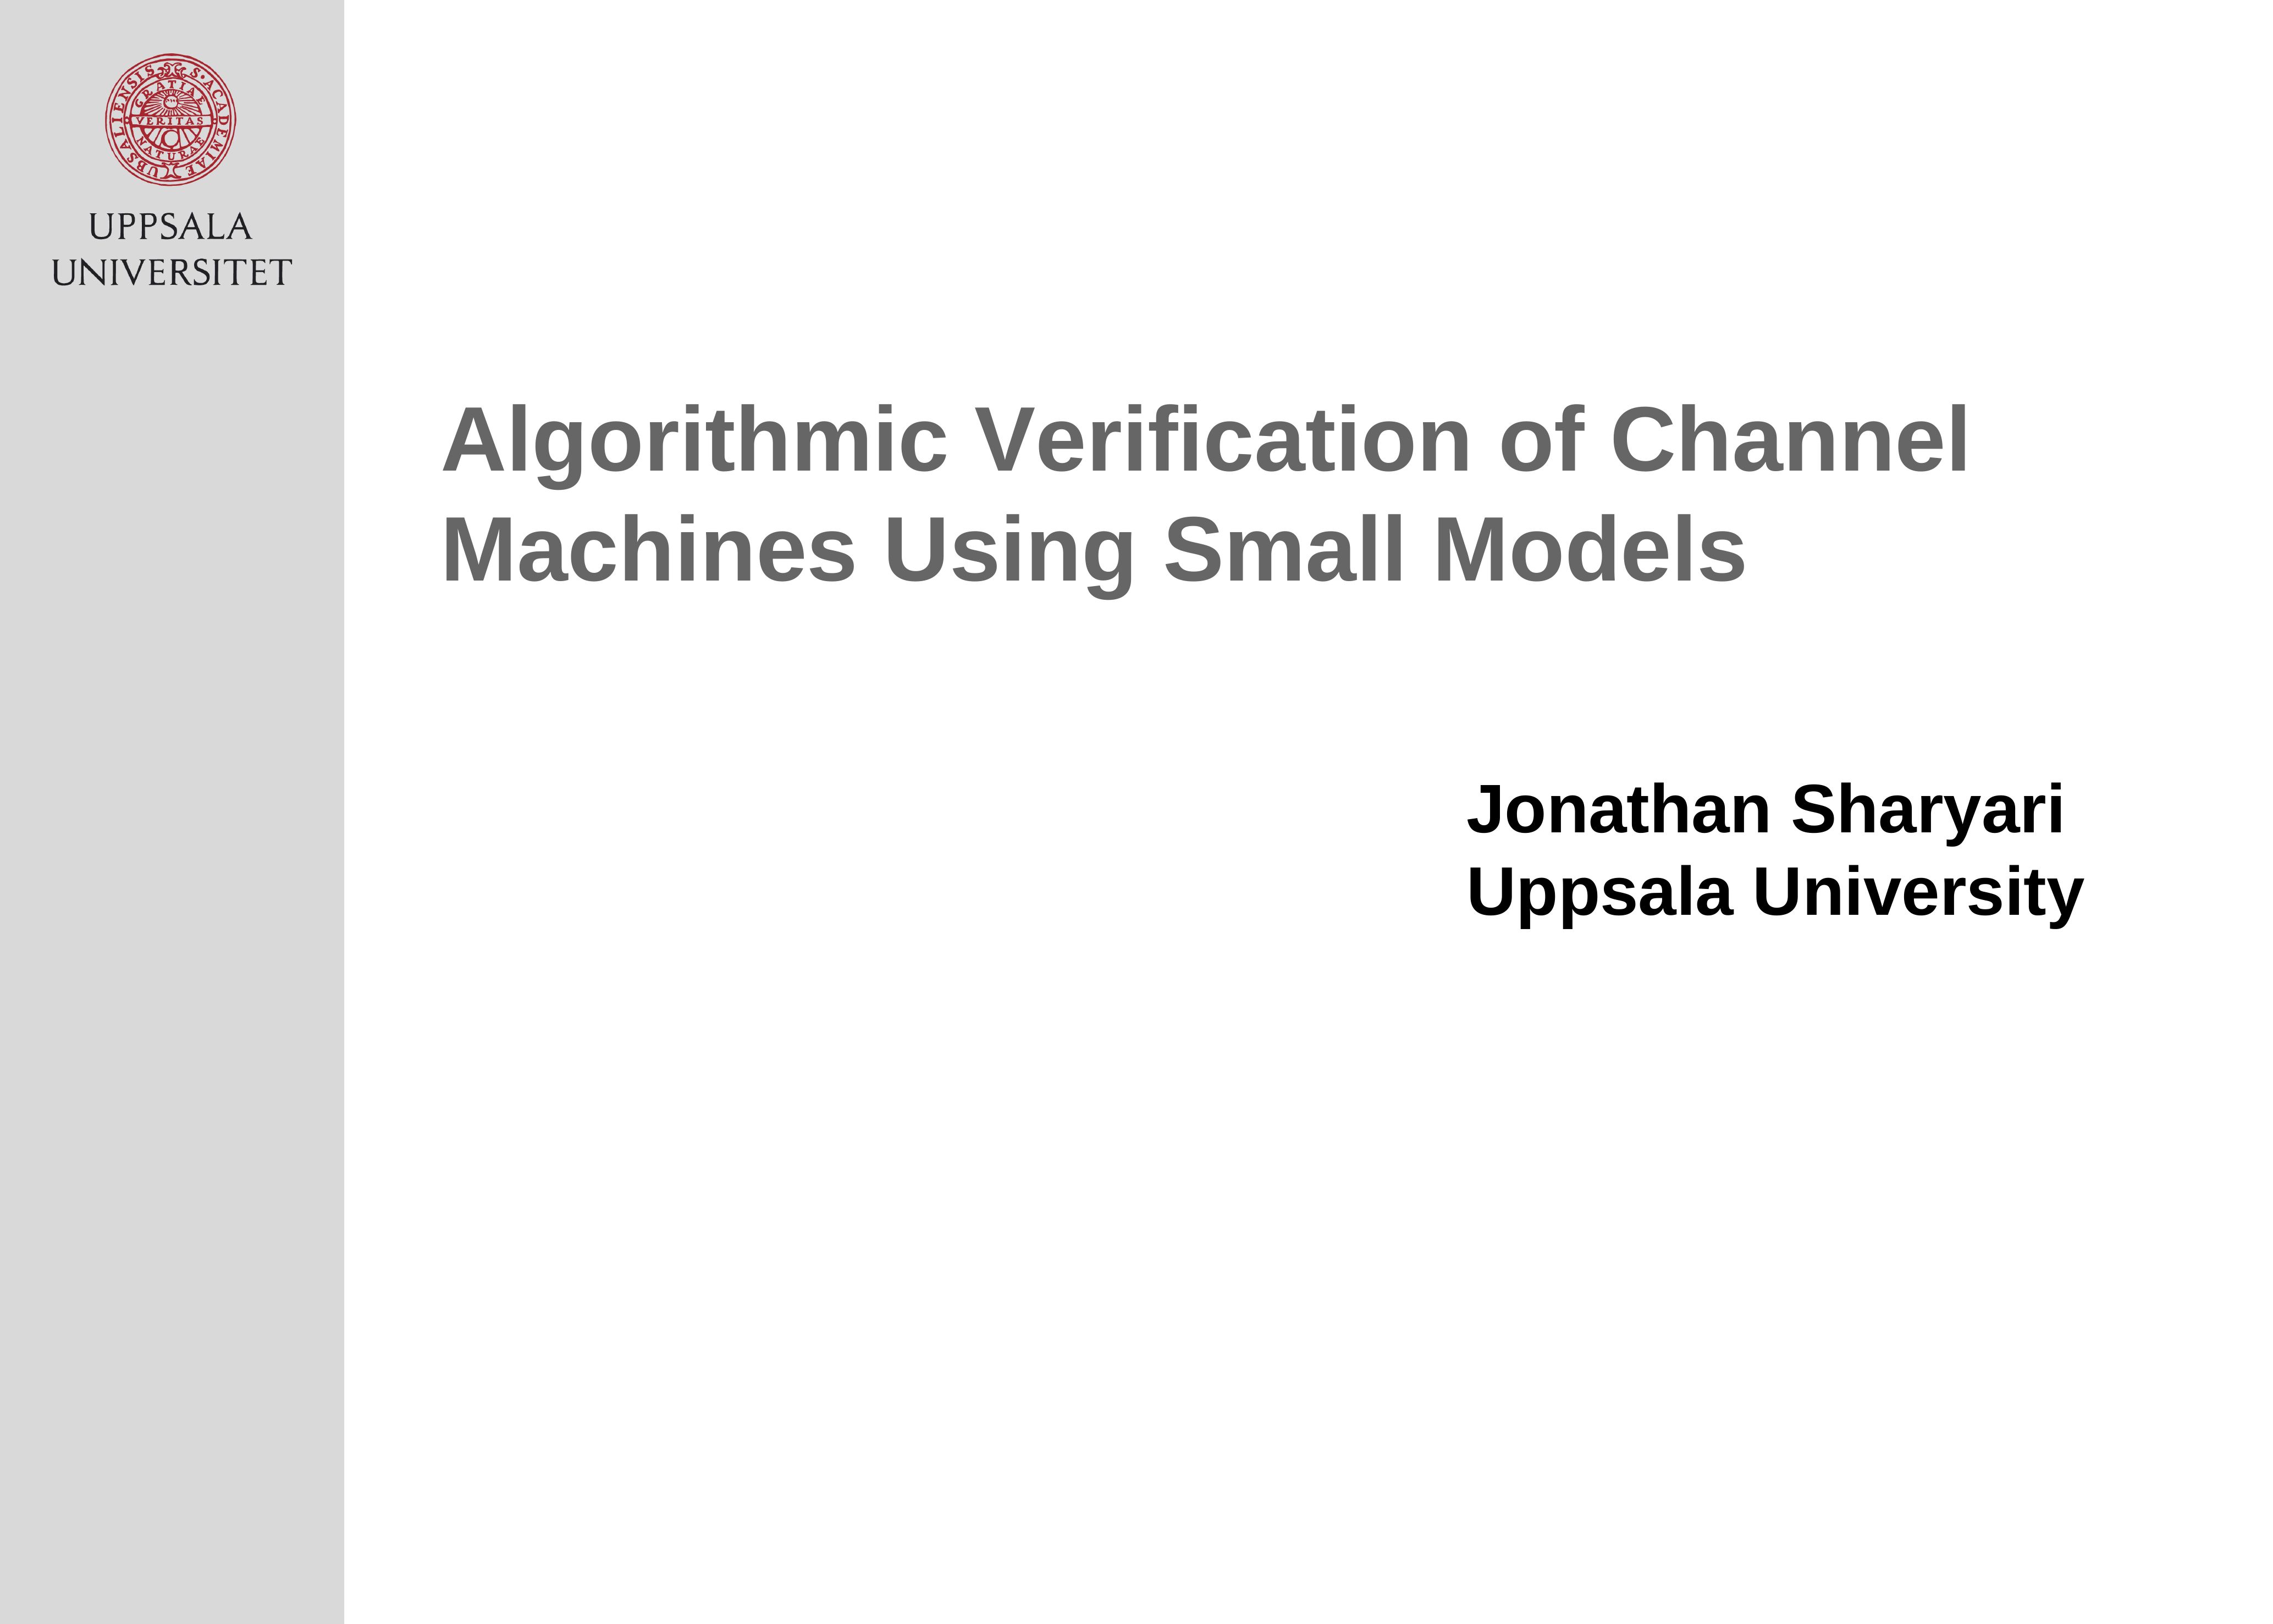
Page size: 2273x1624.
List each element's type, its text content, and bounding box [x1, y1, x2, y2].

title Jonathan Sharyari Uppsala University [1435, 719, 2273, 974]
title Algorithmic Verification of Channel Machines Using Small Models [409, 199, 2178, 780]
picture [0, 0, 345, 1624]
